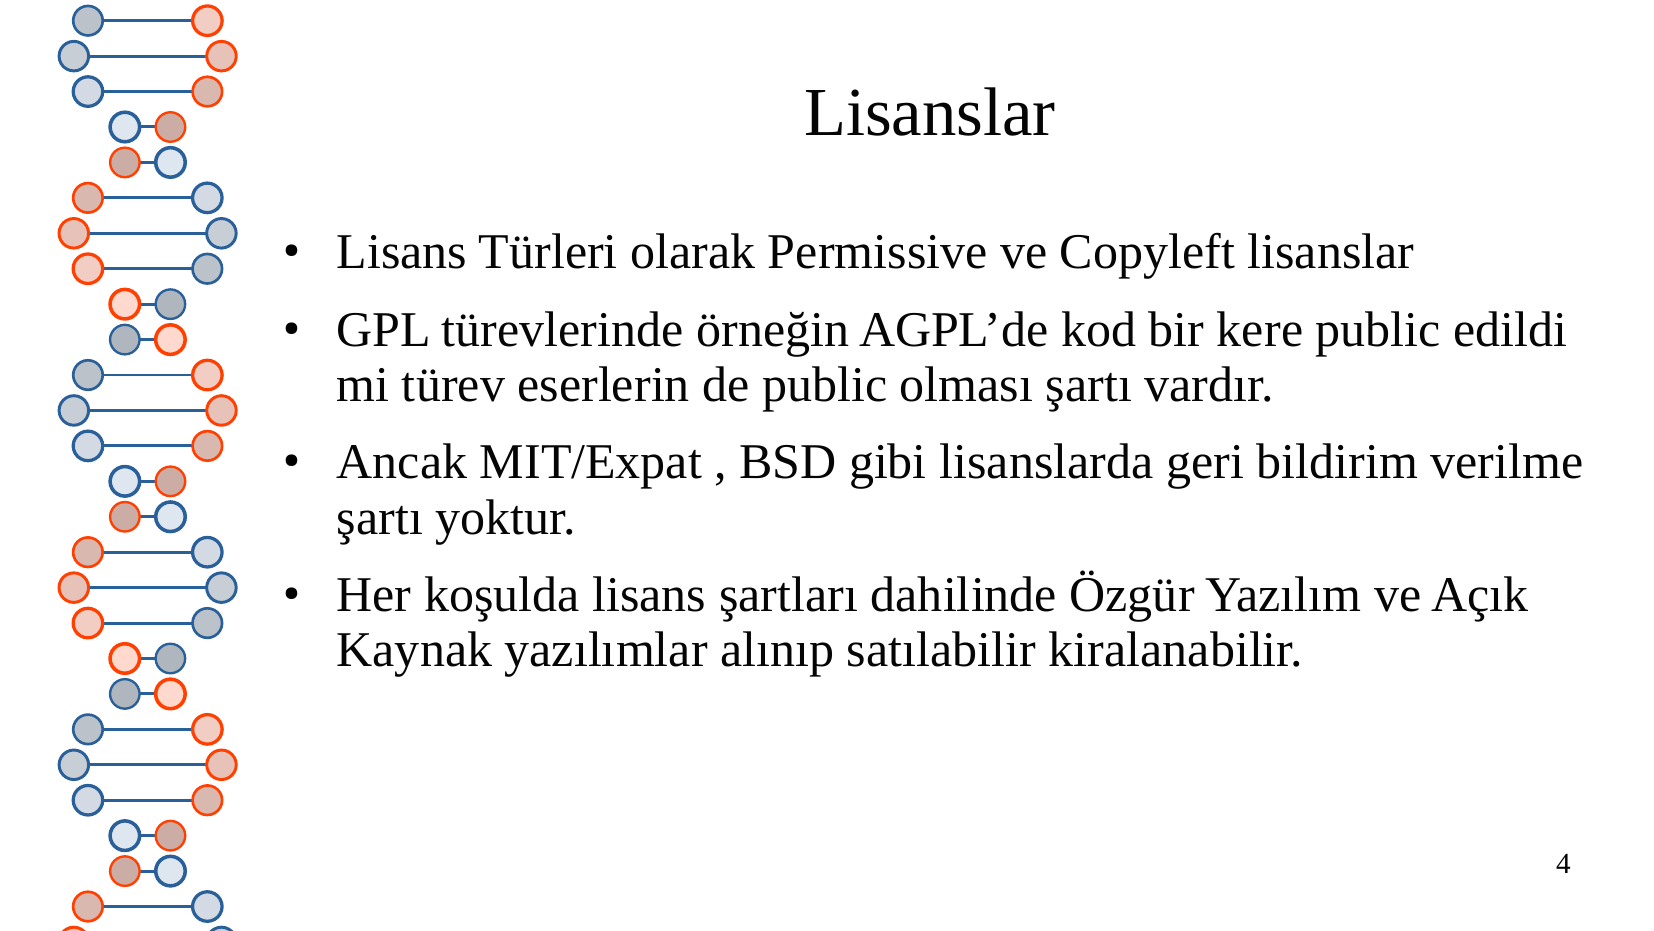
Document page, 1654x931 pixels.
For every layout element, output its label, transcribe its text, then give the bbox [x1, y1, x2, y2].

title Lisanslar [265, 35, 1595, 189]
list Lisans Türleri olarak Permissive ve Copyleft lisanslar GPL türevlerinde örneğin AGPL’de kod bir kere public edildi mi türev eserlerin de public olması şartı vardır. Ancak MIT/Expat , BSD gibi lisanslarda geri bildirim verilme şartı yoktur. Her koşulda lisans şartları dahilinde Özgür Yazılım ve Açık Kaynak yazılımlar alınıp satılabilir kiralanabilir. [265, 224, 1595, 764]
